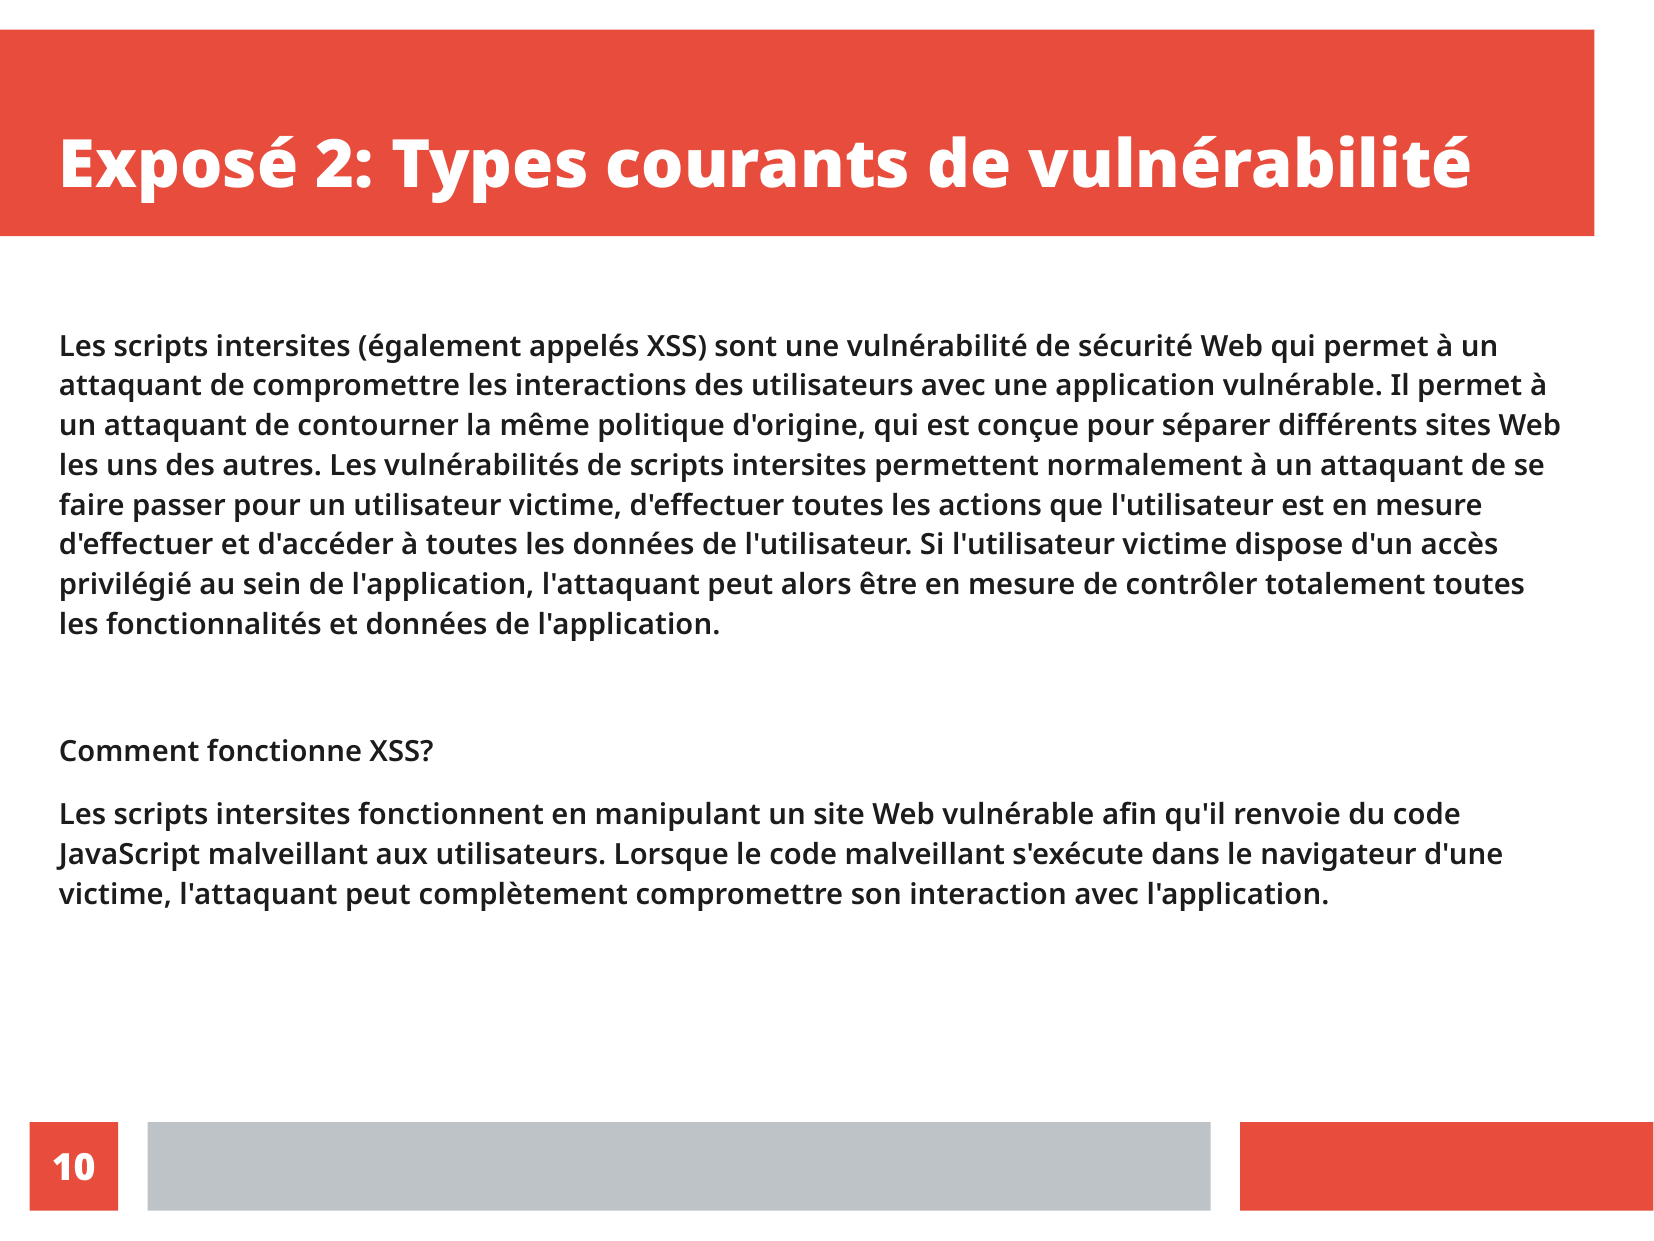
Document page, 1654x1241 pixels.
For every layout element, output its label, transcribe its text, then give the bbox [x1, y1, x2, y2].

title Exposé 2: Types courants de vulnérabilité [59, 59, 1595, 207]
list Les scripts intersites (également appelés XSS) sont une vulnérabilité de sécurité Web qui permet à un attaquant de compromettre les interactions des utilisateurs avec une application vulnérable. Il permet à un attaquant de contourner la même politique d'origine, qui est conçue pour séparer différents sites Web les uns des autres. Les vulnérabilités de scripts intersites permettent normalement à un attaquant de se faire passer pour un utilisateur victime, d'effectuer toutes les actions que l'utilisateur est en mesure d'effectuer et d'accéder à toutes les données de l'utilisateur. Si l'utilisateur victime dispose d'un accès privilégié au sein de l'application, l'attaquant peut alors être en mesure de contrôler totalement toutes les fonctionnalités et données de l'application. Comment fonctionne XSS? Les scripts intersites fonctionnent en manipulant un site Web vulnérable afin qu'il renvoie du code JavaScript malveillant aux utilisateurs. Lorsque le code malveillant s'exécute dans le navigateur d'une victime, l'attaquant peut complètement compromettre son interaction avec l'application. [59, 324, 1565, 1093]
